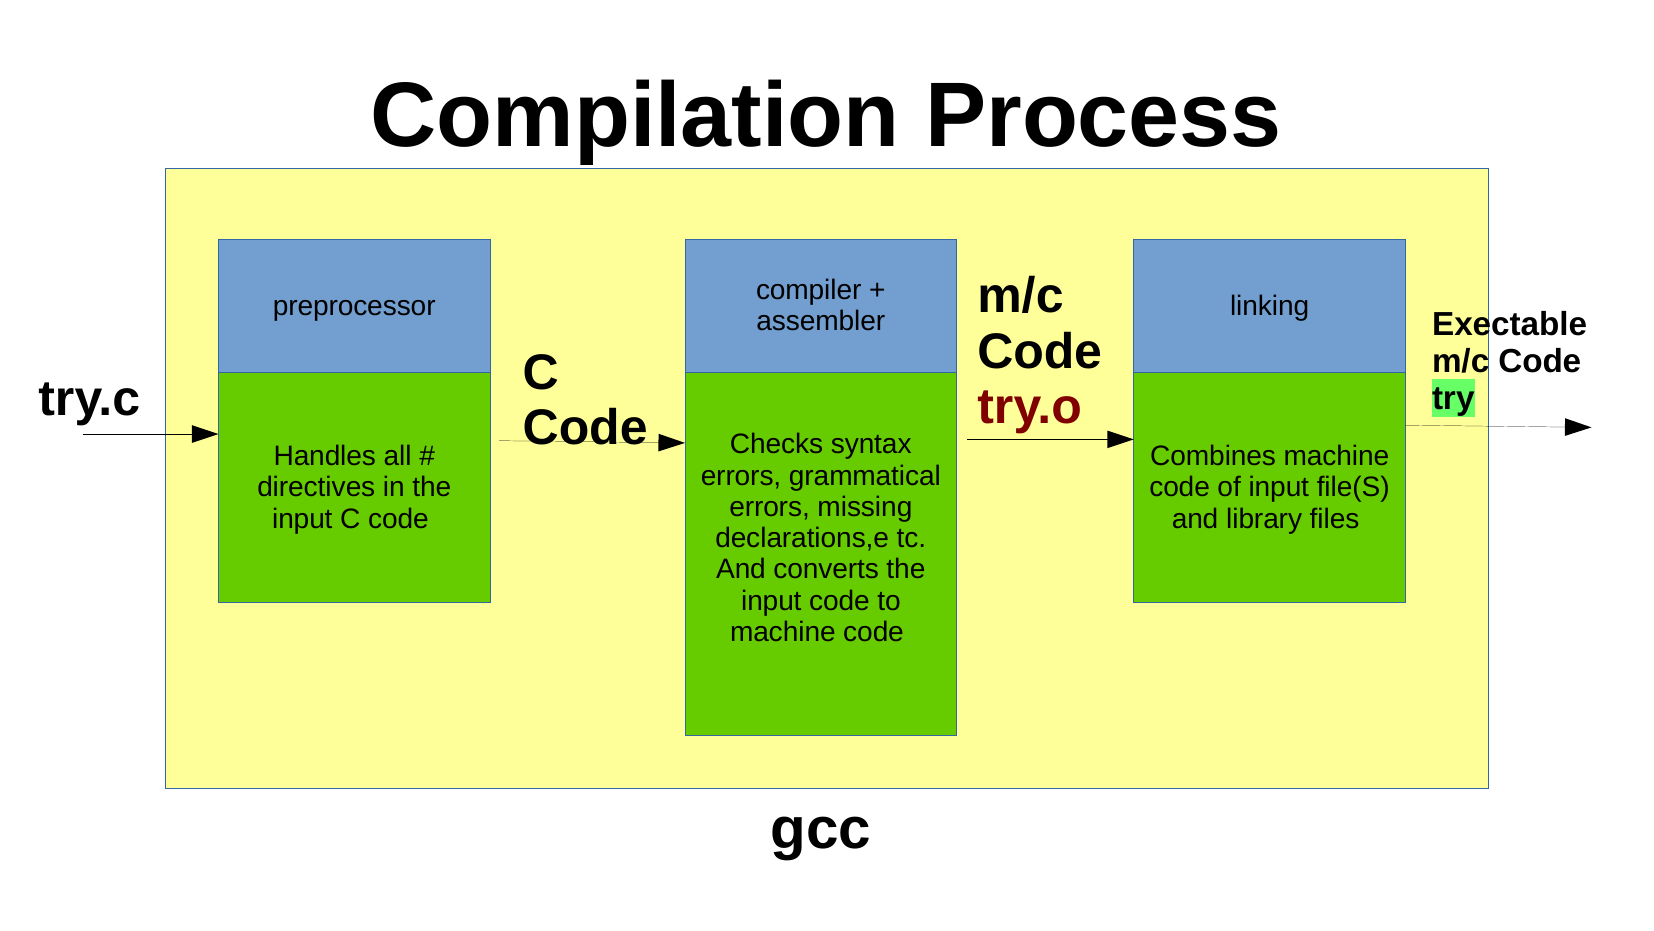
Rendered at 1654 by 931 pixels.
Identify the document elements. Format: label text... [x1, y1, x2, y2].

text_box gcc [578, 788, 1063, 869]
text_box m/c Code try.o [962, 259, 1140, 442]
text_box Checks syntax errors, grammatical errors, missing declarations,e tc. And converts the input code to machine code [685, 372, 957, 736]
text_box preprocessor [218, 239, 491, 372]
text_box compiler + assembler [685, 239, 957, 372]
text_box try.c [23, 363, 166, 458]
title Compilation Process [82, 37, 1571, 193]
text_box linking [1133, 239, 1406, 372]
text_box Combines machine code of input file(S) and library files [1133, 372, 1406, 603]
text_box Exectable m/c Code try [1417, 298, 1619, 521]
text_box C Code [507, 336, 686, 463]
text_box Handles all # directives in the input C code [218, 372, 491, 603]
text_box [165, 193, 1489, 789]
